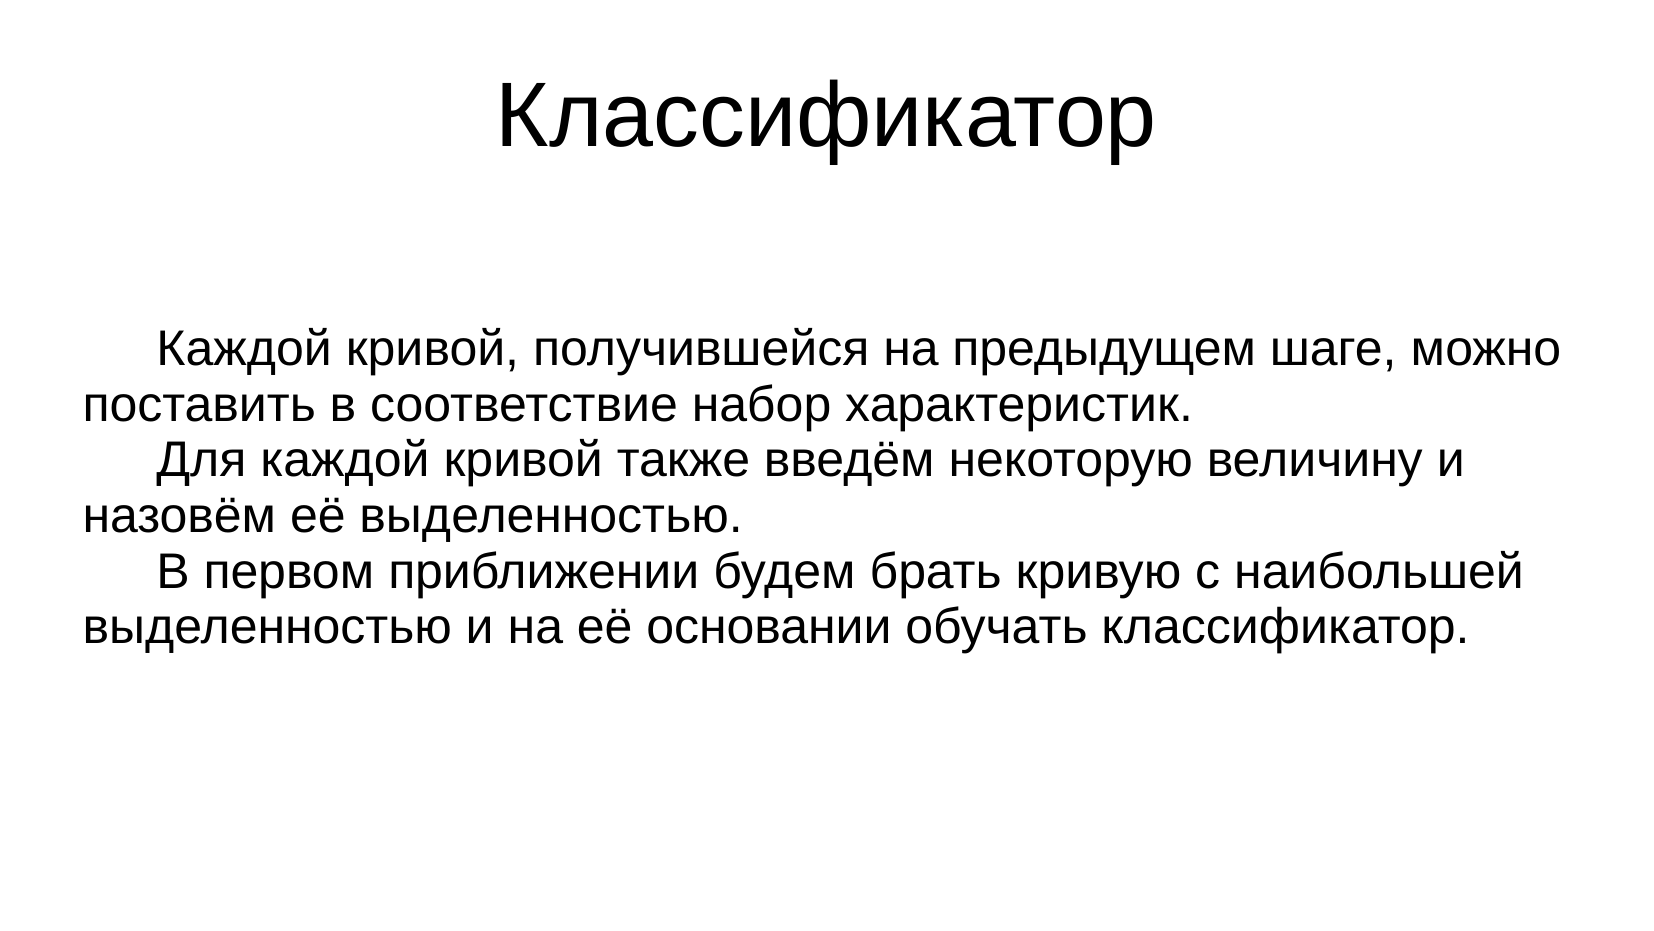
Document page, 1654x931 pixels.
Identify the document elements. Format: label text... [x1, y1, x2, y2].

subtitle Каждой кривой, получившейся на предыдущем шаге, можно поставить в соответствие набор характеристик. Для каждой кривой также введём некоторую величину и назовём её выделенностью. В первом приближении будем брать кривую с наибольшей выделенностью и на её основании обучать классификатор. [82, 217, 1571, 758]
title Классификатор [82, 37, 1571, 193]
